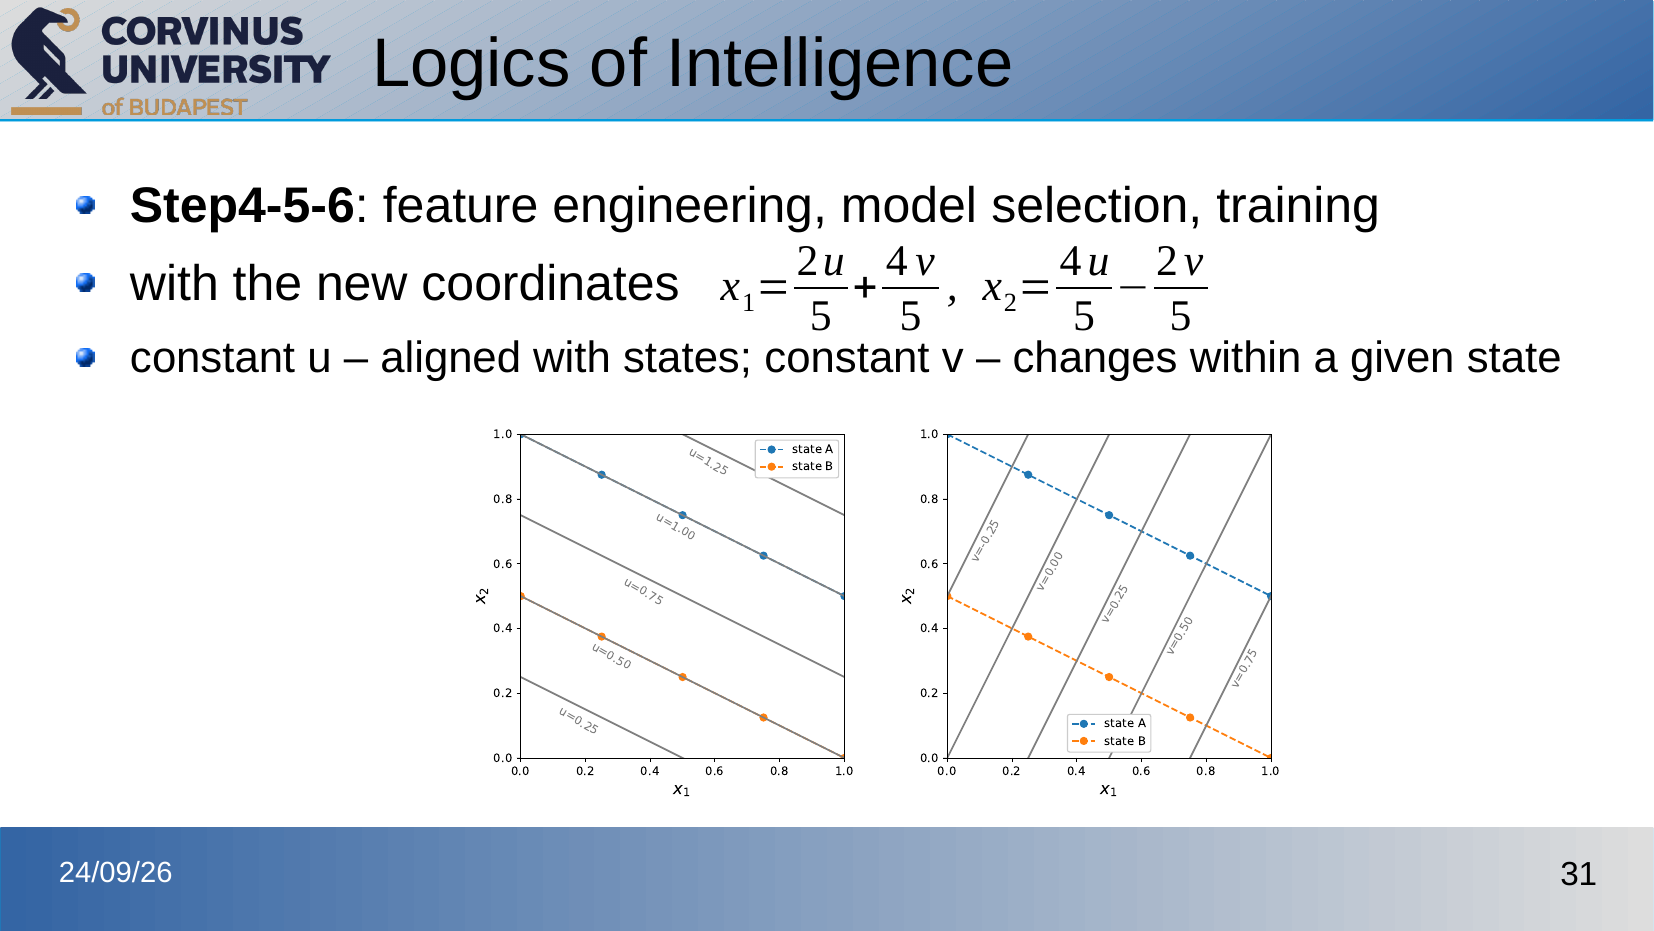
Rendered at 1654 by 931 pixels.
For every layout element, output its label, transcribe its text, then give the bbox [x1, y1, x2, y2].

chart [717, 236, 1211, 340]
picture [11, 7, 331, 115]
picture [378, 768, 1388, 805]
title Logics of Intelligence [372, 23, 1625, 103]
list Step4-5-6: feature engineering, model selection, training with the new coordinates constant u – aligned with states; constant v – changes within a given state [59, 177, 1595, 768]
